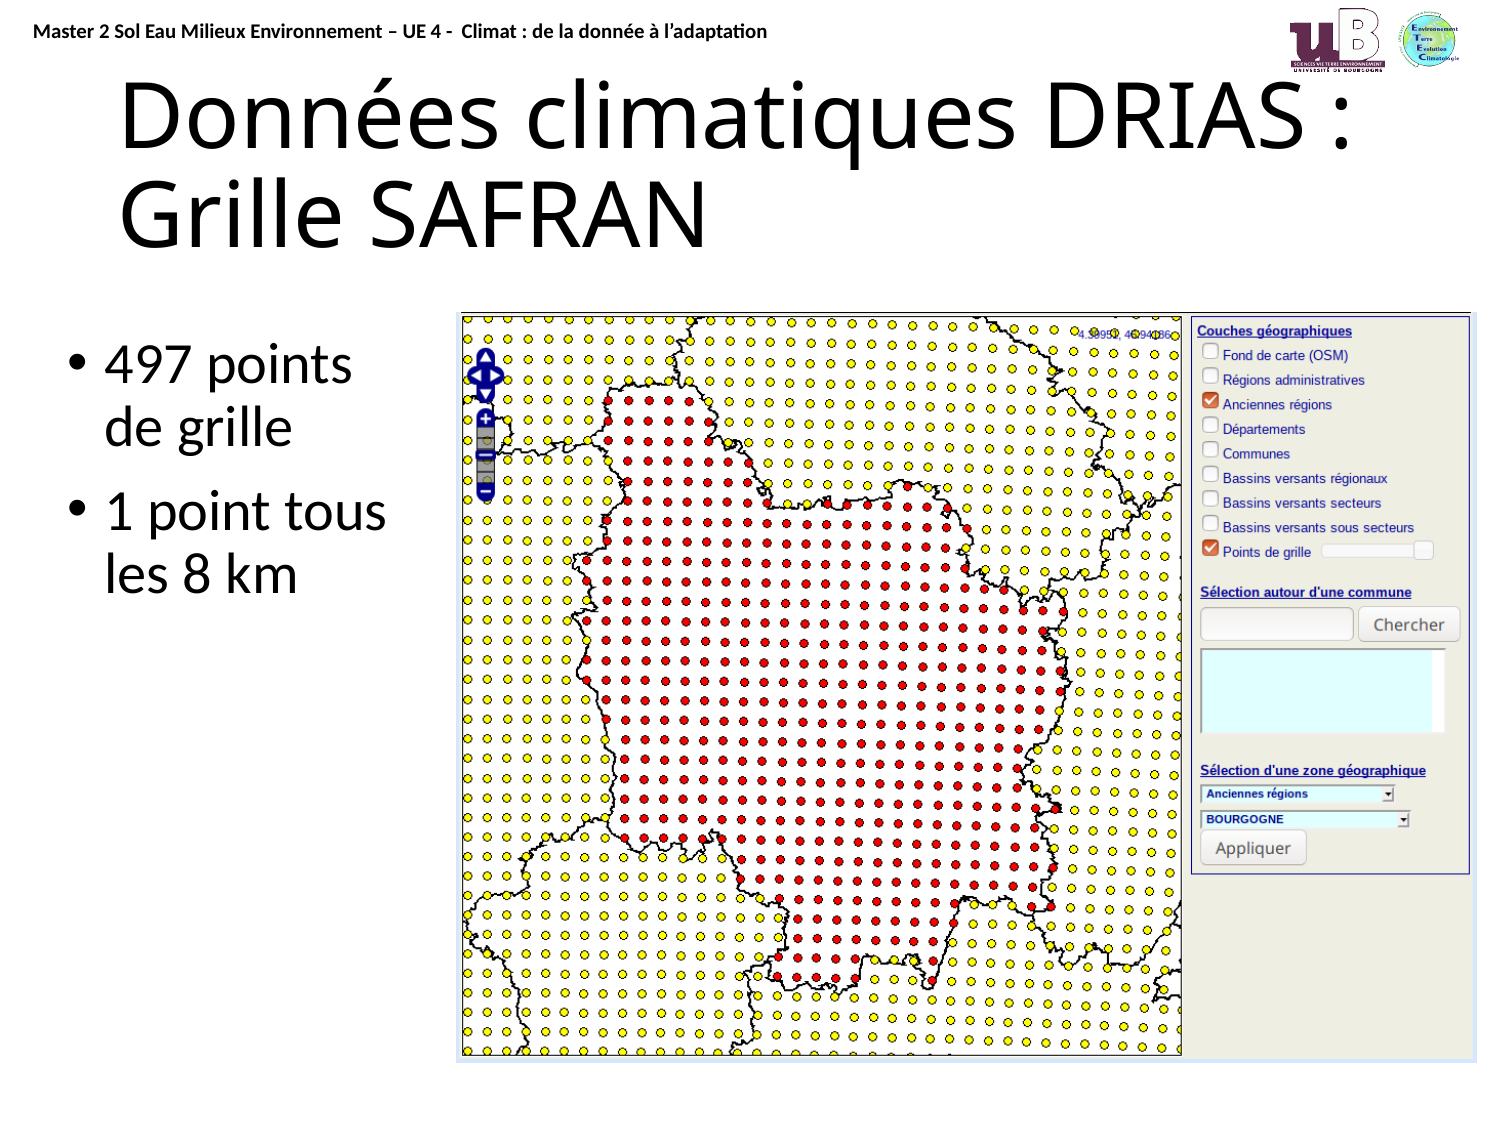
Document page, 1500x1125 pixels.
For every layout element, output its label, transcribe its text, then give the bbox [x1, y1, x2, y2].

text_box Données climatiques DRIAS : Grille SAFRAN [103, 59, 1489, 278]
picture [1396, 8, 1461, 59]
picture [456, 312, 1477, 1063]
text_box 497 points de grille 1 point tous les 8 km [52, 325, 426, 1040]
picture [1290, 8, 1385, 59]
